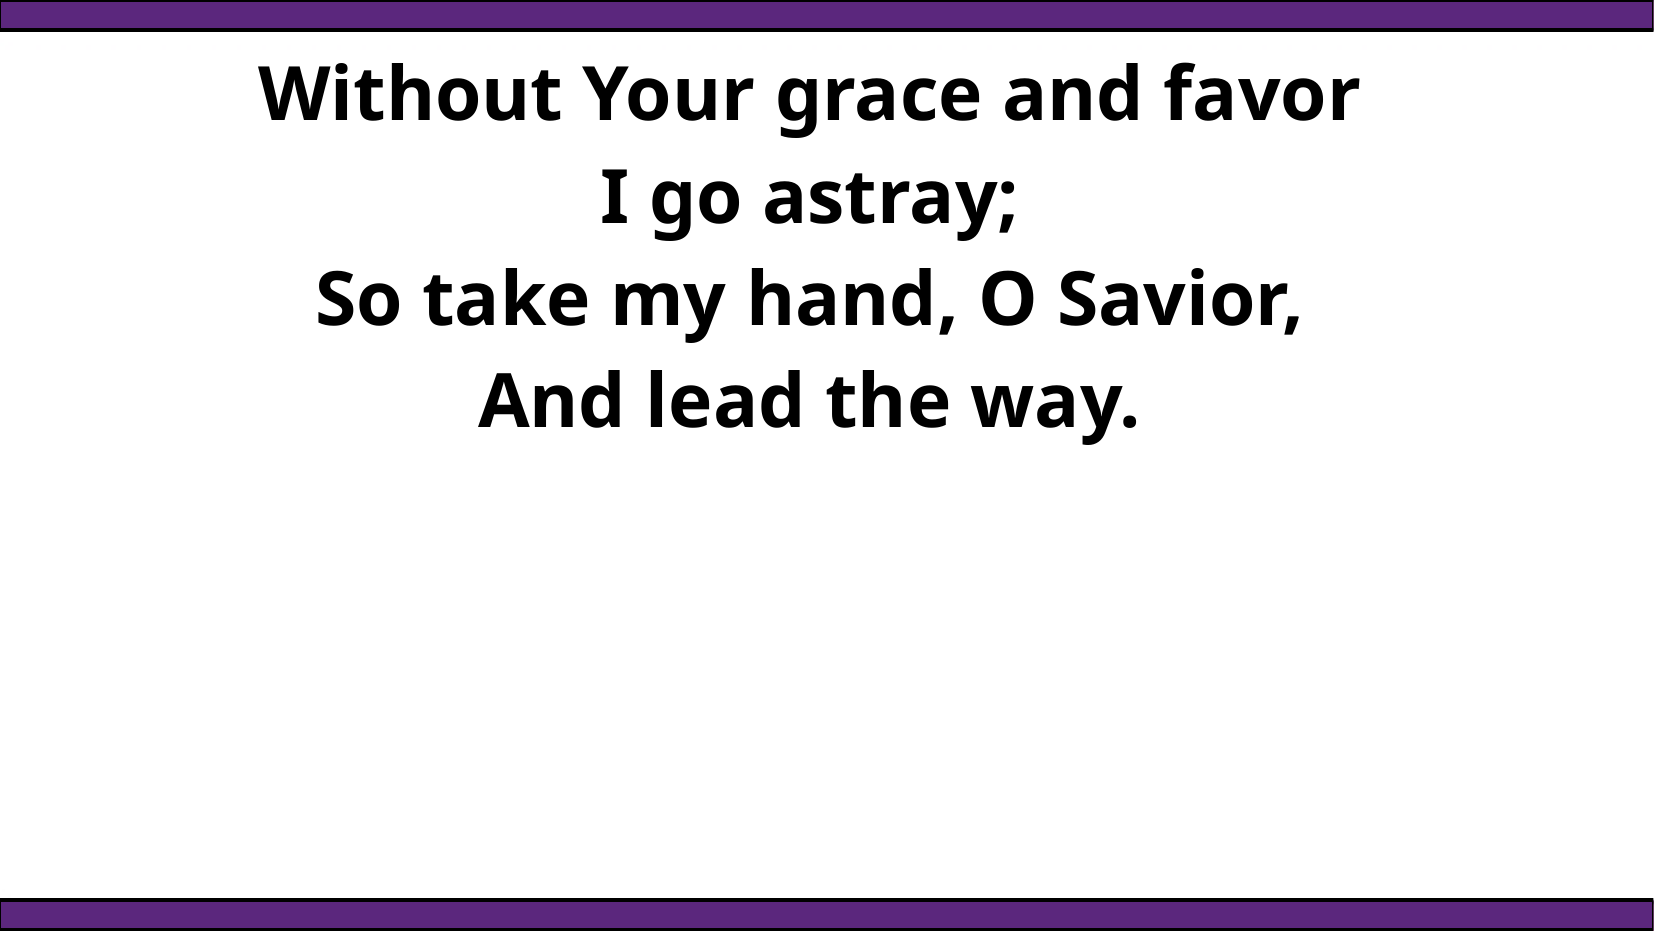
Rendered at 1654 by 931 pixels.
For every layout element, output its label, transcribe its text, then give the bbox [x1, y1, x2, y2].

picture [0, 31, 1654, 900]
text_box Without Your grace and favor I go astray; So take my hand, O Savior, And lead the way. [30, 33, 1591, 448]
text_box [0, 900, 1654, 931]
text_box [0, 0, 1654, 31]
